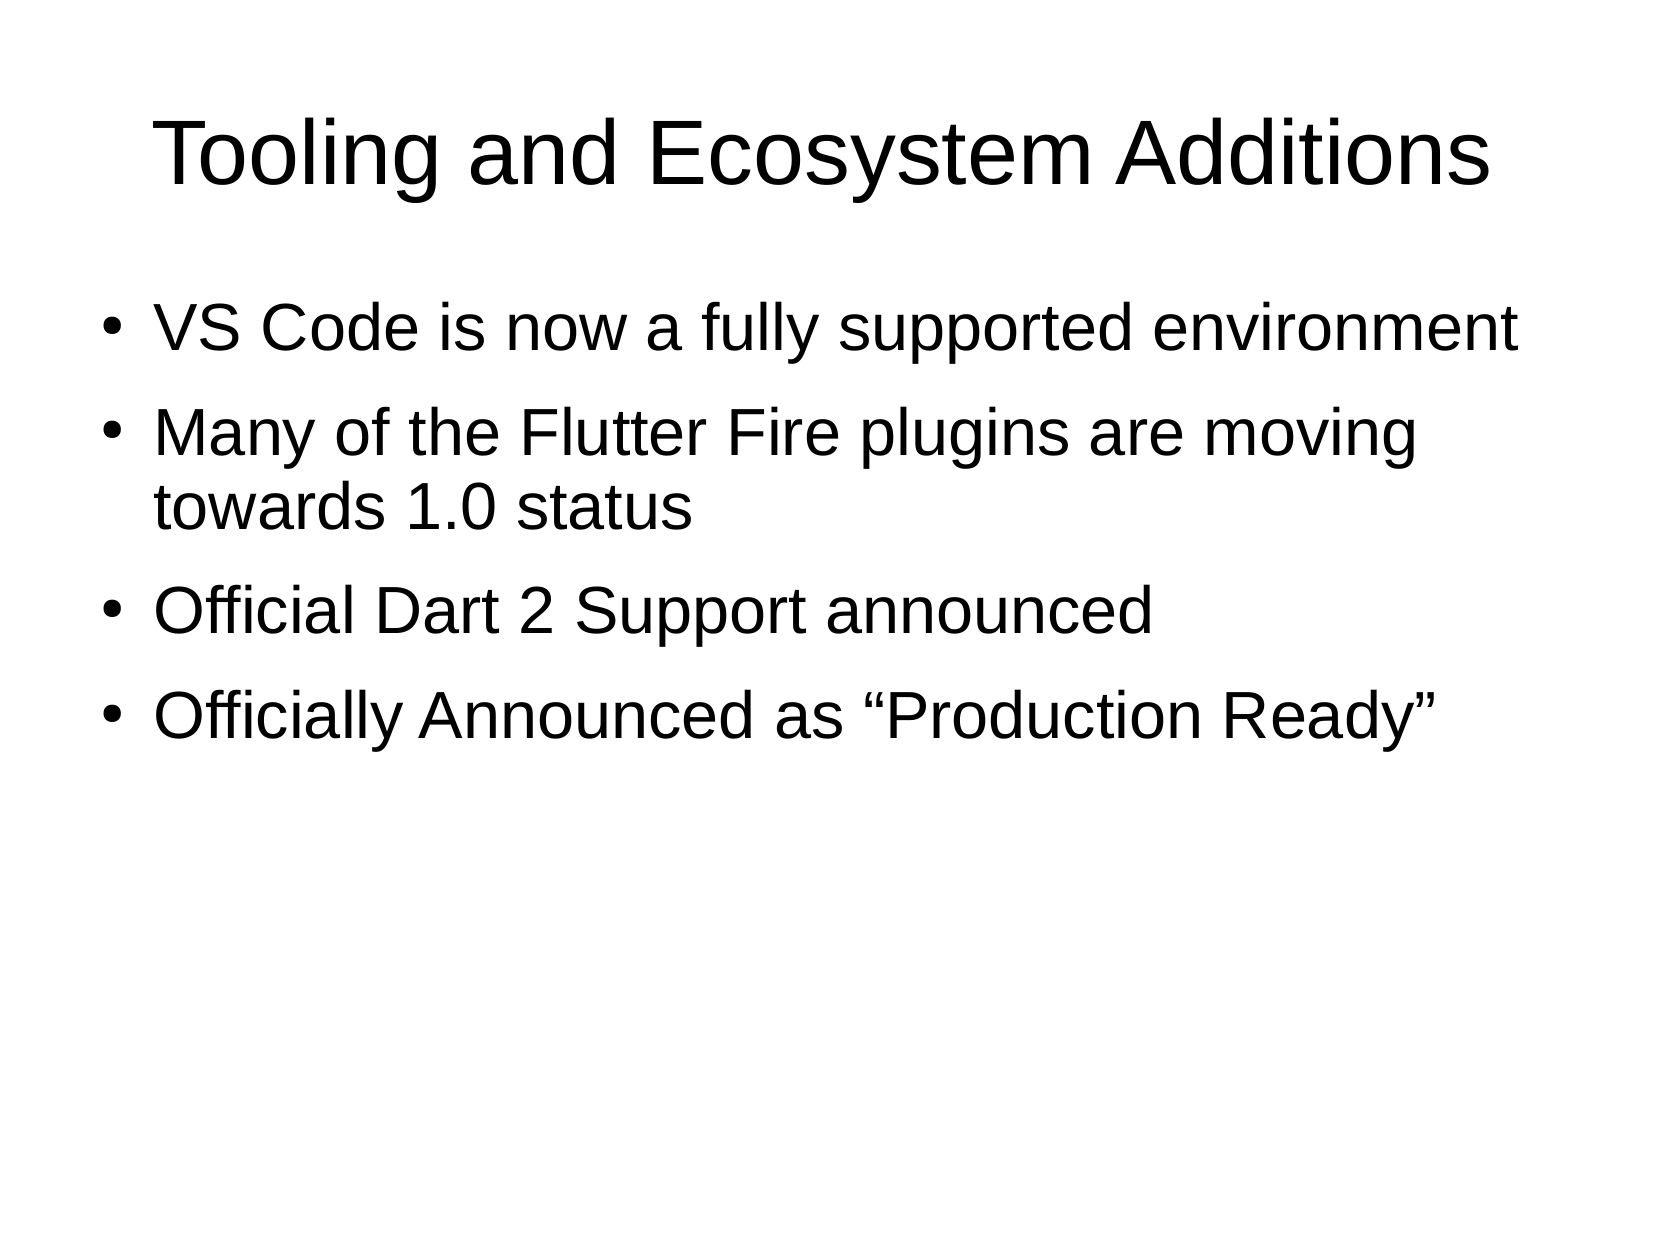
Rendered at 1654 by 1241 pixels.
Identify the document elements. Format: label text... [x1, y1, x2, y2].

title Tooling and Ecosystem Additions [82, 49, 1571, 257]
list VS Code is now a fully supported environment Many of the Flutter Fire plugins are moving towards 1.0 status Official Dart 2 Support announced Officially Announced as “Production Ready” [82, 290, 1571, 1010]
